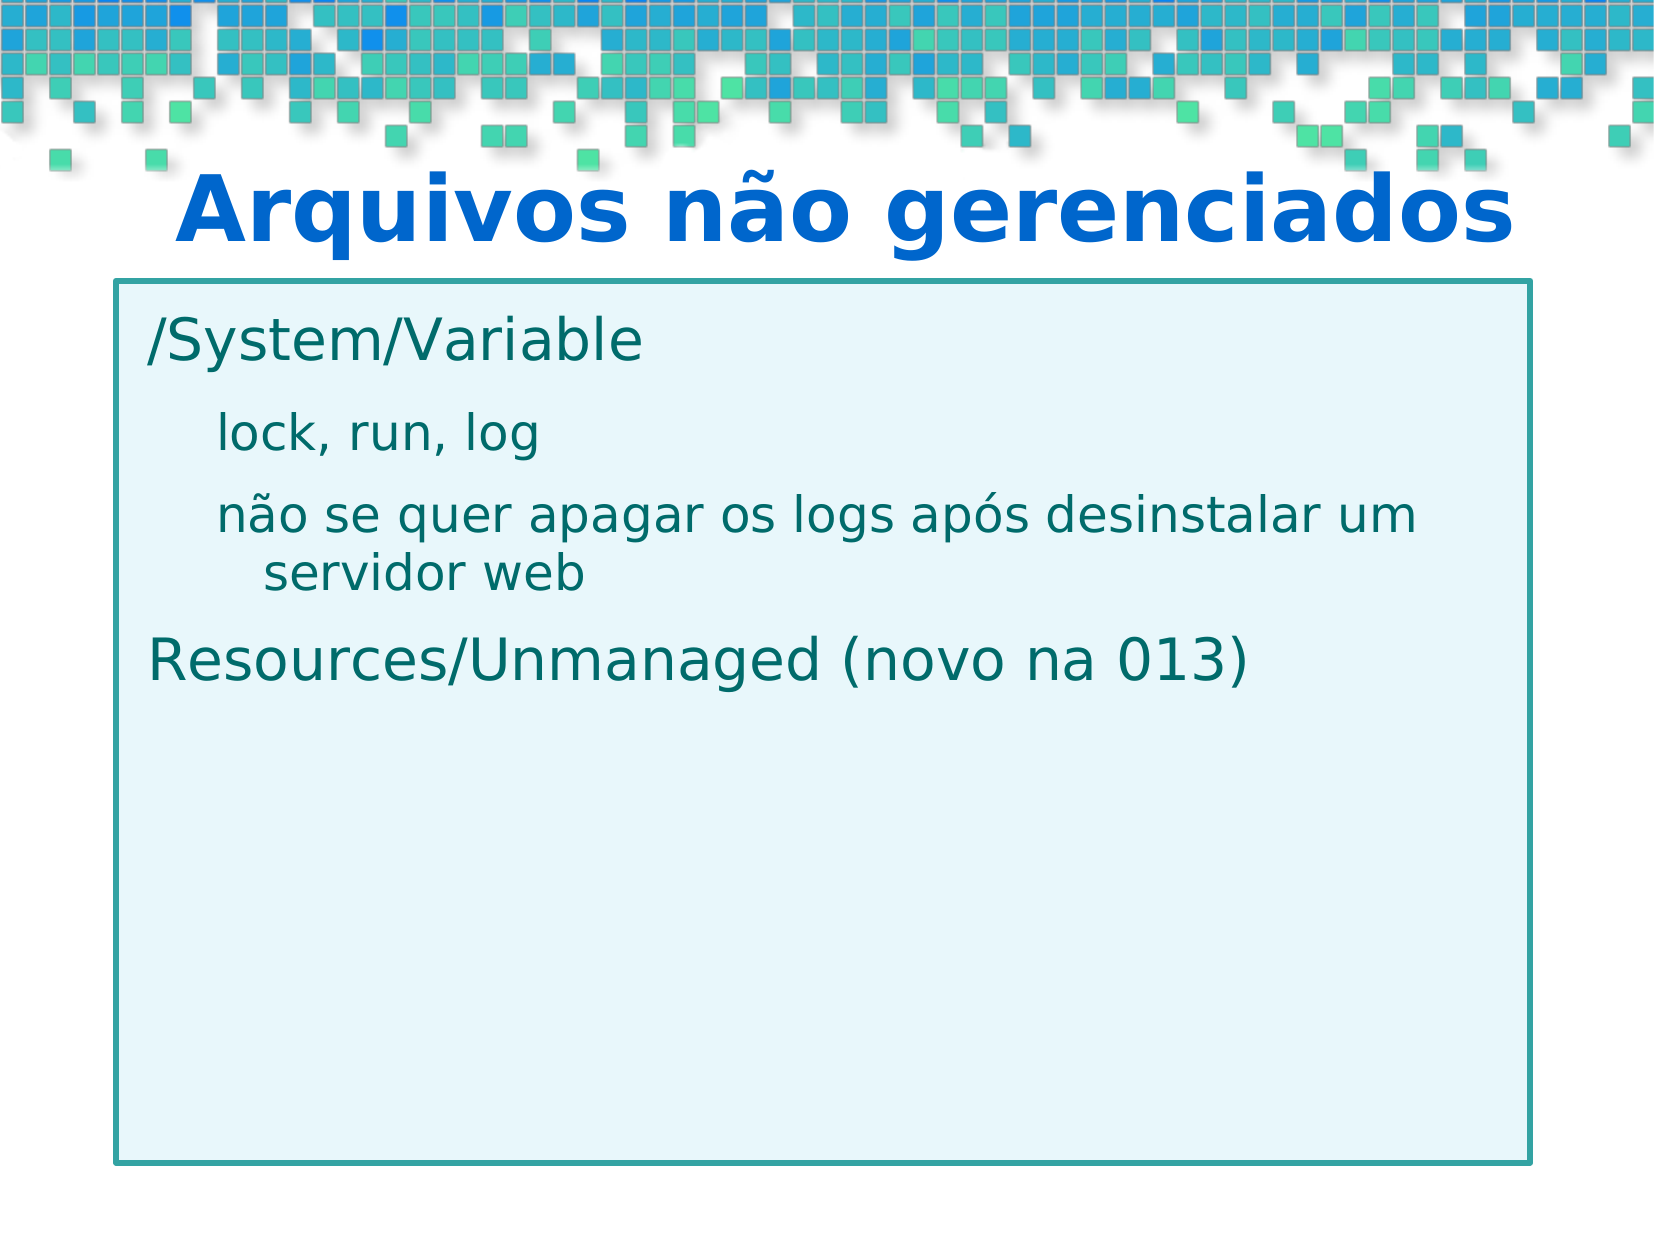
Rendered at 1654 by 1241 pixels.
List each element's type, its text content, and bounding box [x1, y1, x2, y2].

picture [0, 0, 1654, 185]
title Arquivos não gerenciados [112, 132, 1581, 287]
list /System/Variable lock, run, log não se quer apagar os logs após desinstalar um servidor web Resources/Unmanaged (novo na 013) [121, 306, 1534, 1160]
